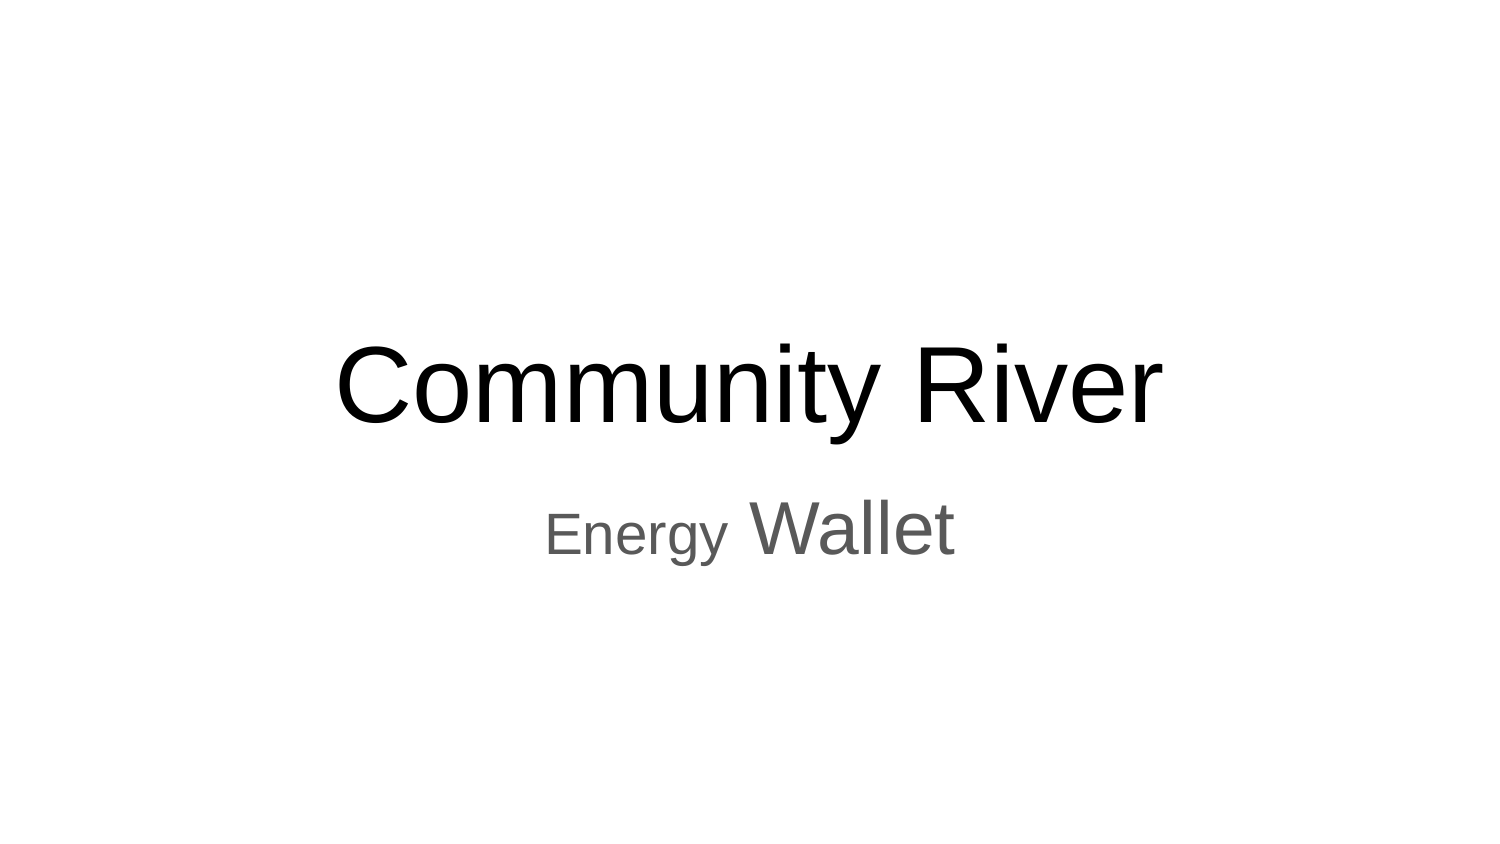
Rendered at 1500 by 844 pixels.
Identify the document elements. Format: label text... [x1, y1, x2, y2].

text_box Community River [51, 122, 1449, 459]
text_box Energy Wallet [51, 464, 1449, 595]
